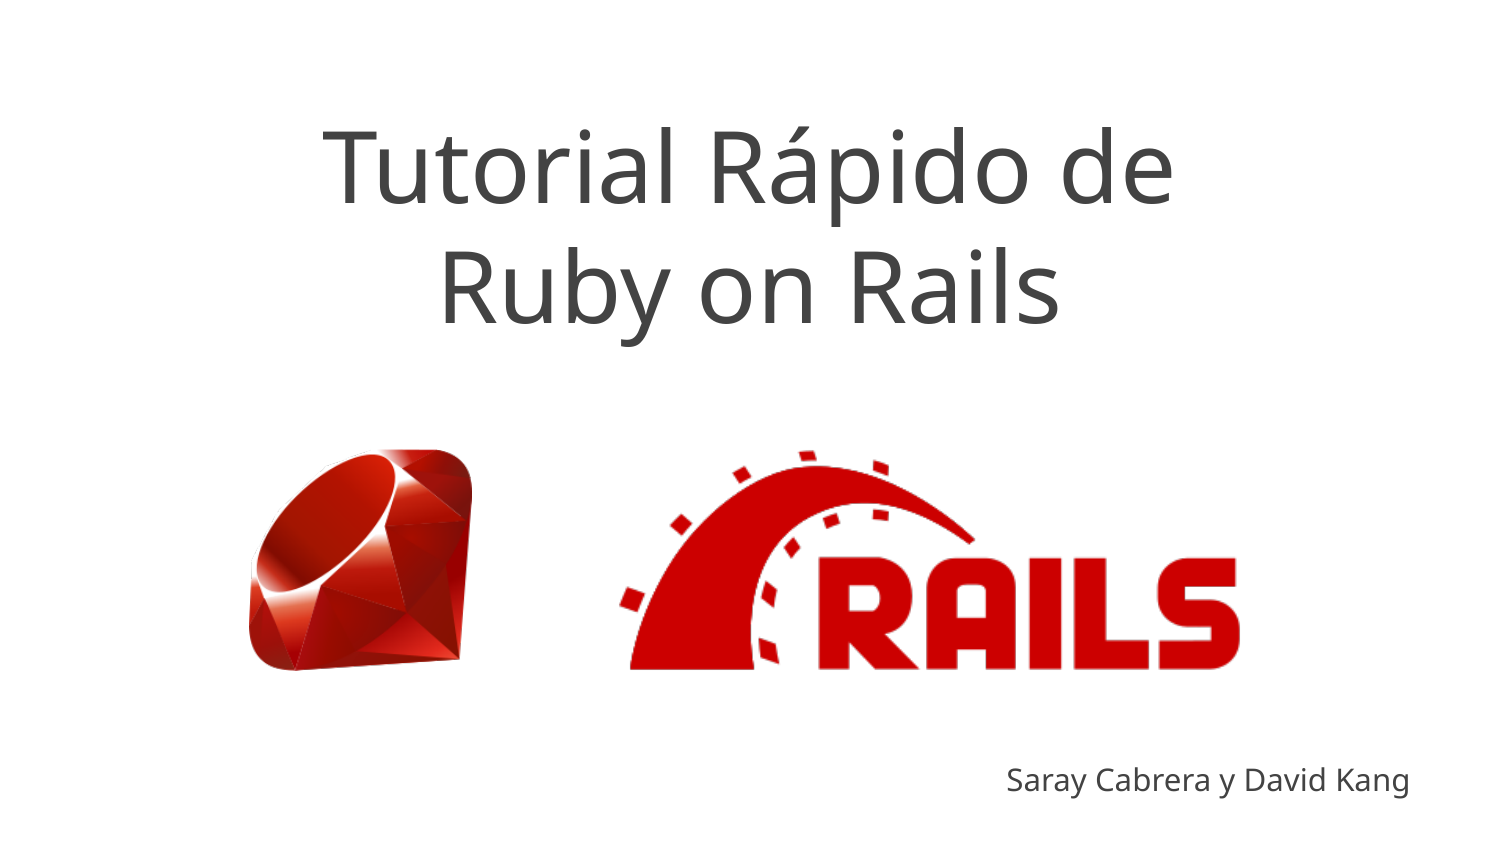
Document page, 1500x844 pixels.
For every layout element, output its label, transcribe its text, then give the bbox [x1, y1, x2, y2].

text_box Saray Cabrera y David Kang [933, 735, 1493, 821]
picture [249, 449, 472, 671]
picture [607, 438, 1251, 681]
title Tutorial Rápido de Ruby on Rails [51, 22, 1449, 359]
